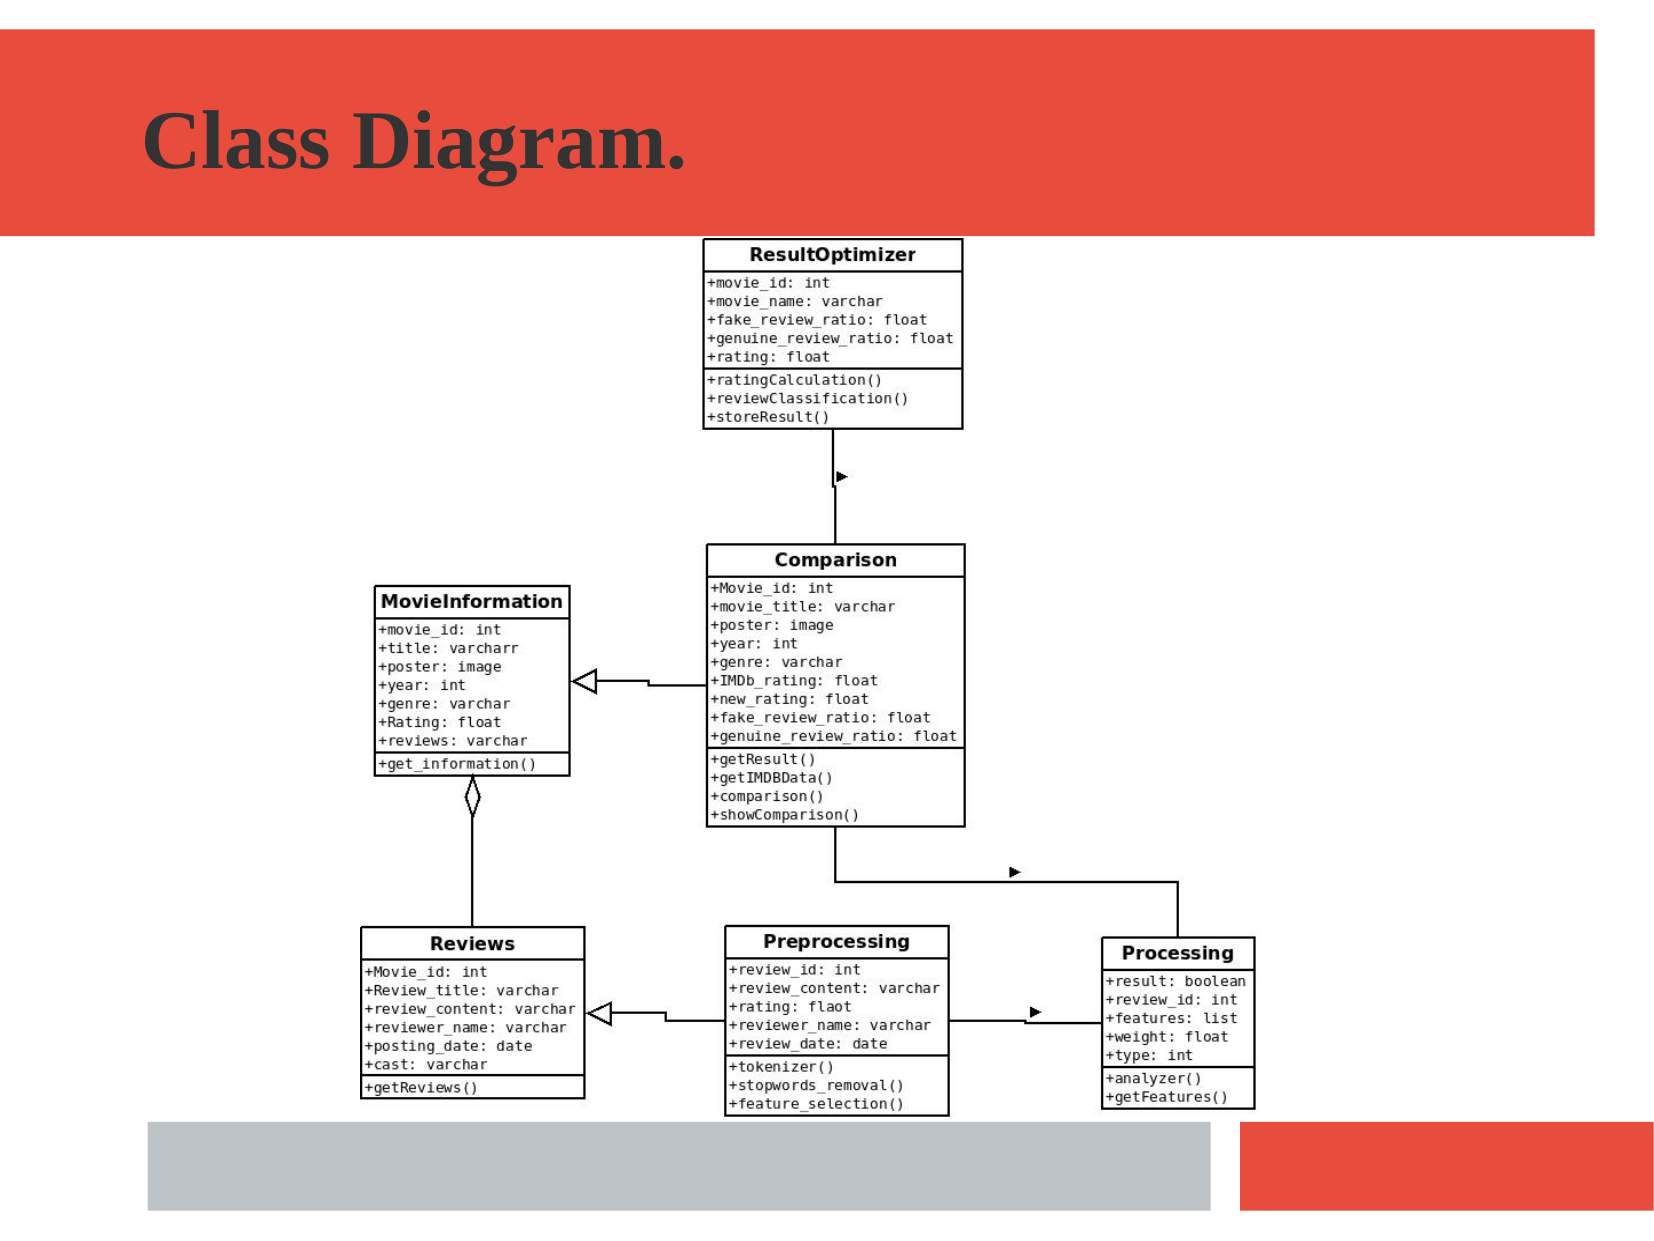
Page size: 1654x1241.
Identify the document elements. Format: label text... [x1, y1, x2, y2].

text_box Class Diagram. [141, 31, 1595, 239]
picture [360, 238, 1258, 1118]
